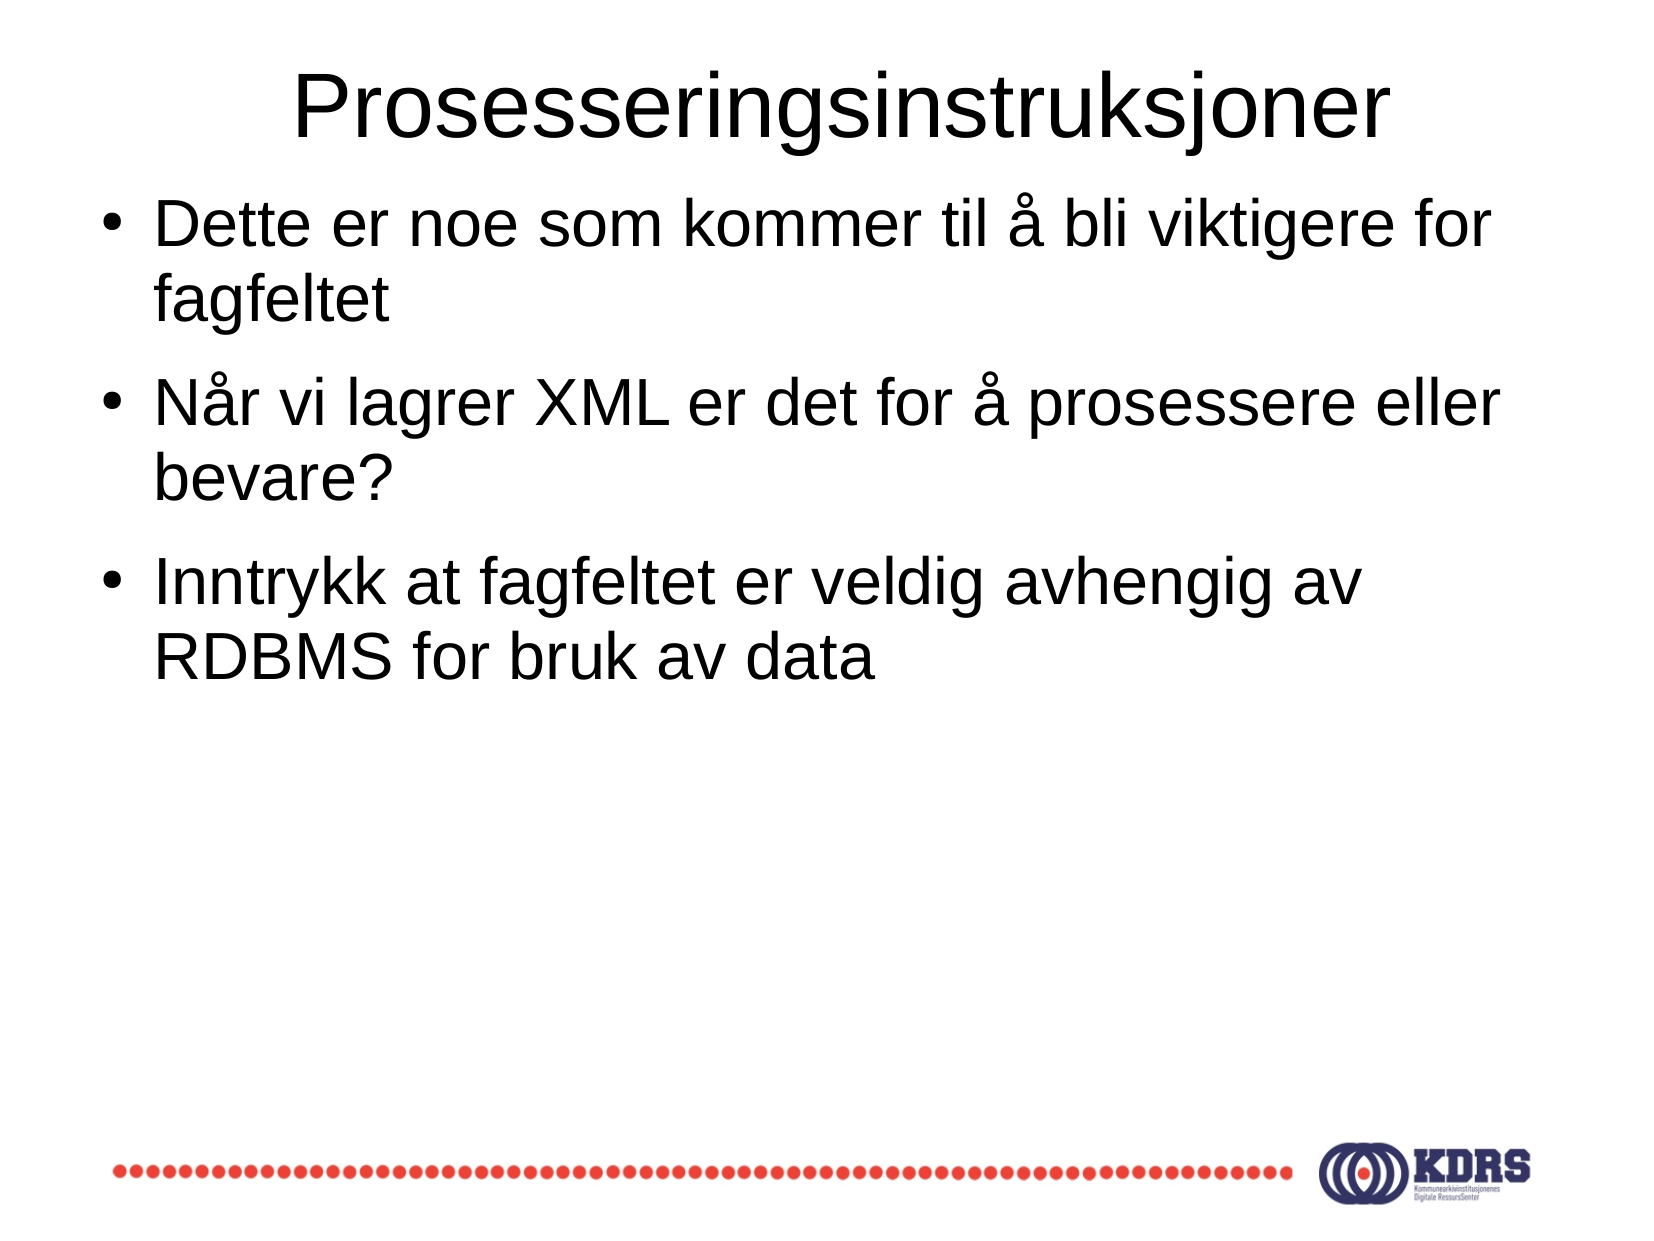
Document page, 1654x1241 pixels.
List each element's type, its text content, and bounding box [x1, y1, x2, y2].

picture [85, 1121, 1557, 1219]
list Dette er noe som kommer til å bli viktigere for fagfeltet Når vi lagrer XML er det for å prosessere eller bevare? Inntrykk at fagfeltet er veldig avhengig av RDBMS for bruk av data [82, 185, 1571, 1102]
title Prosesseringsinstruksjoner [82, 49, 1571, 162]
